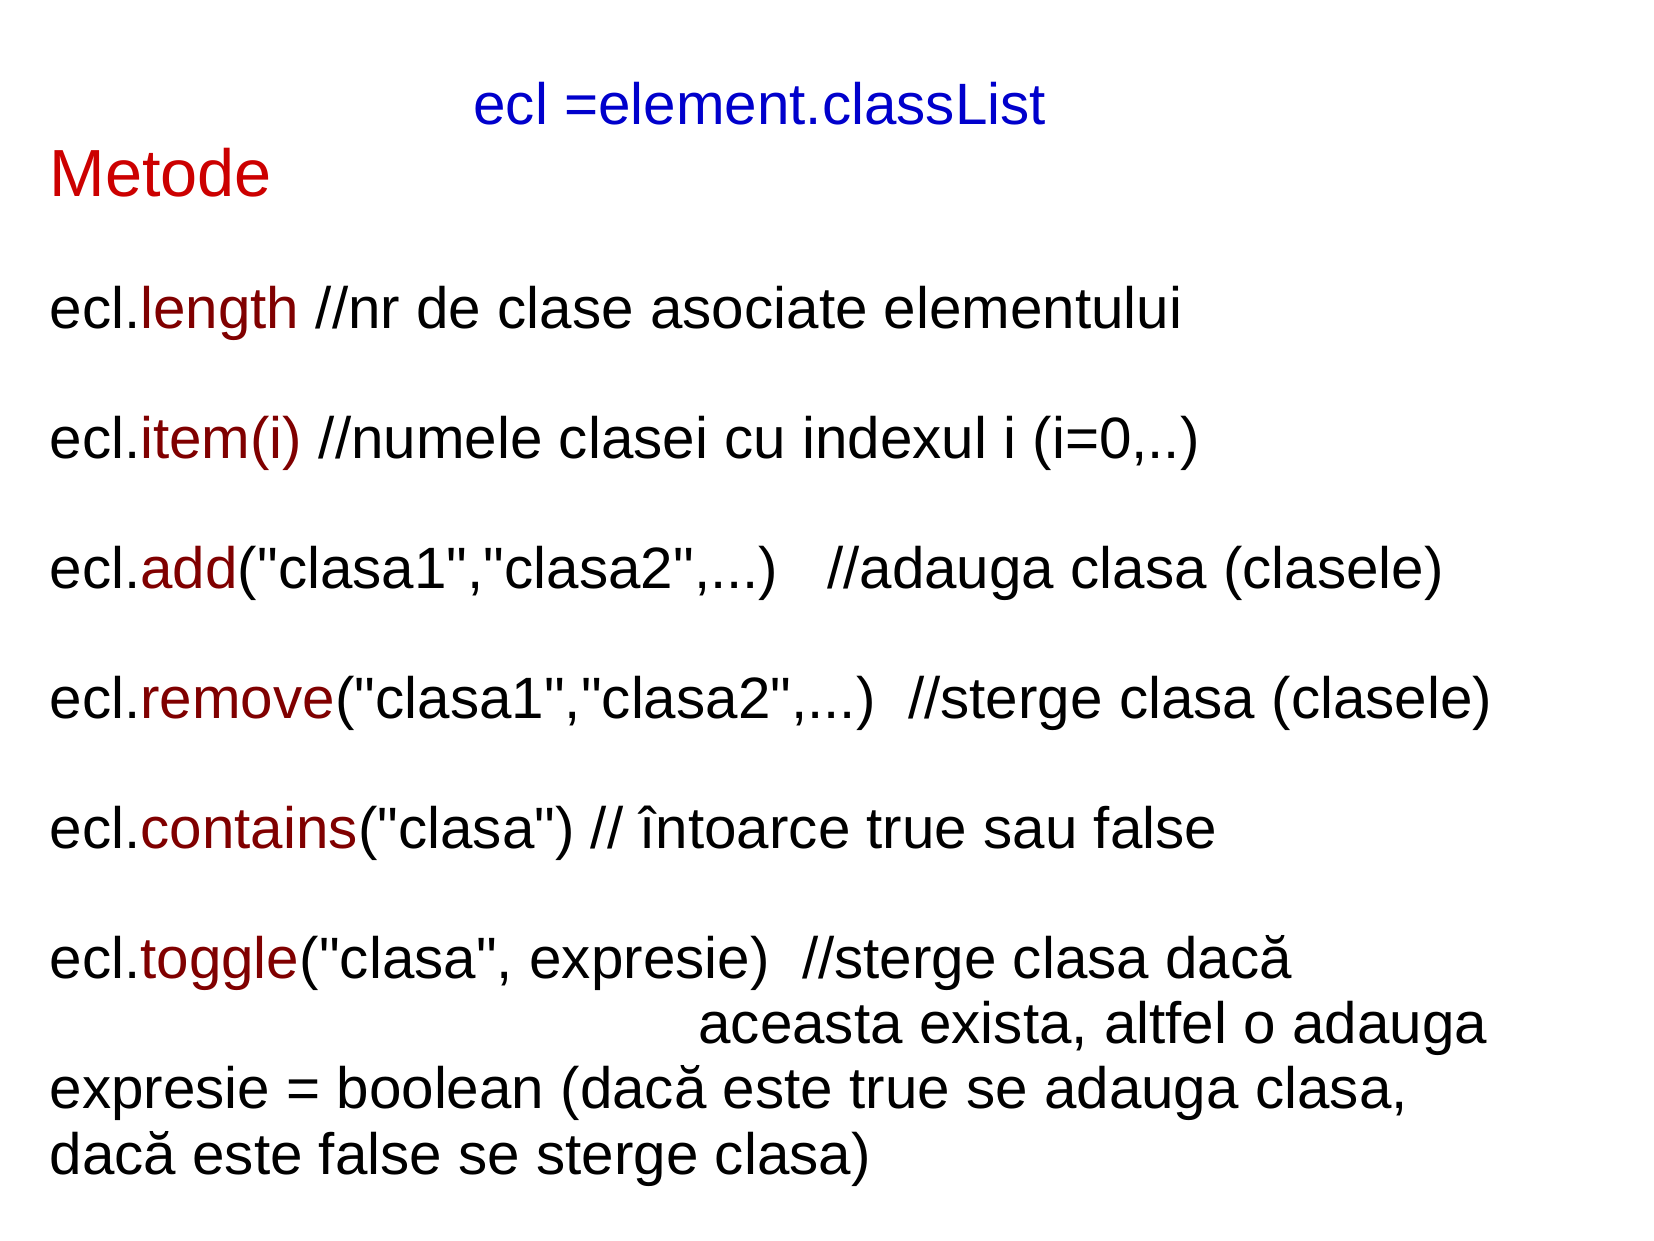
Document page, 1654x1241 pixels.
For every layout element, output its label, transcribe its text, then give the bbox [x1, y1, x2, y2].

text_box Metode ecl.length //nr de clase asociate elementului ecl.item(i) //numele clasei cu indexul i (i=0,..) ecl.add("clasa1","clasa2",...) //adauga clasa (clasele) ecl.remove("clasa1","clasa2",...) //sterge clasa (clasele) ecl.contains("clasa") // întoarce true sau false ecl.toggle("clasa", expresie) //sterge clasa dacă aceasta exista, altfel o adauga expresie = boolean (dacă este true se adauga clasa, dacă este false se sterge clasa) [34, 128, 1524, 1204]
text_box ecl =element.classList [458, 64, 1125, 161]
